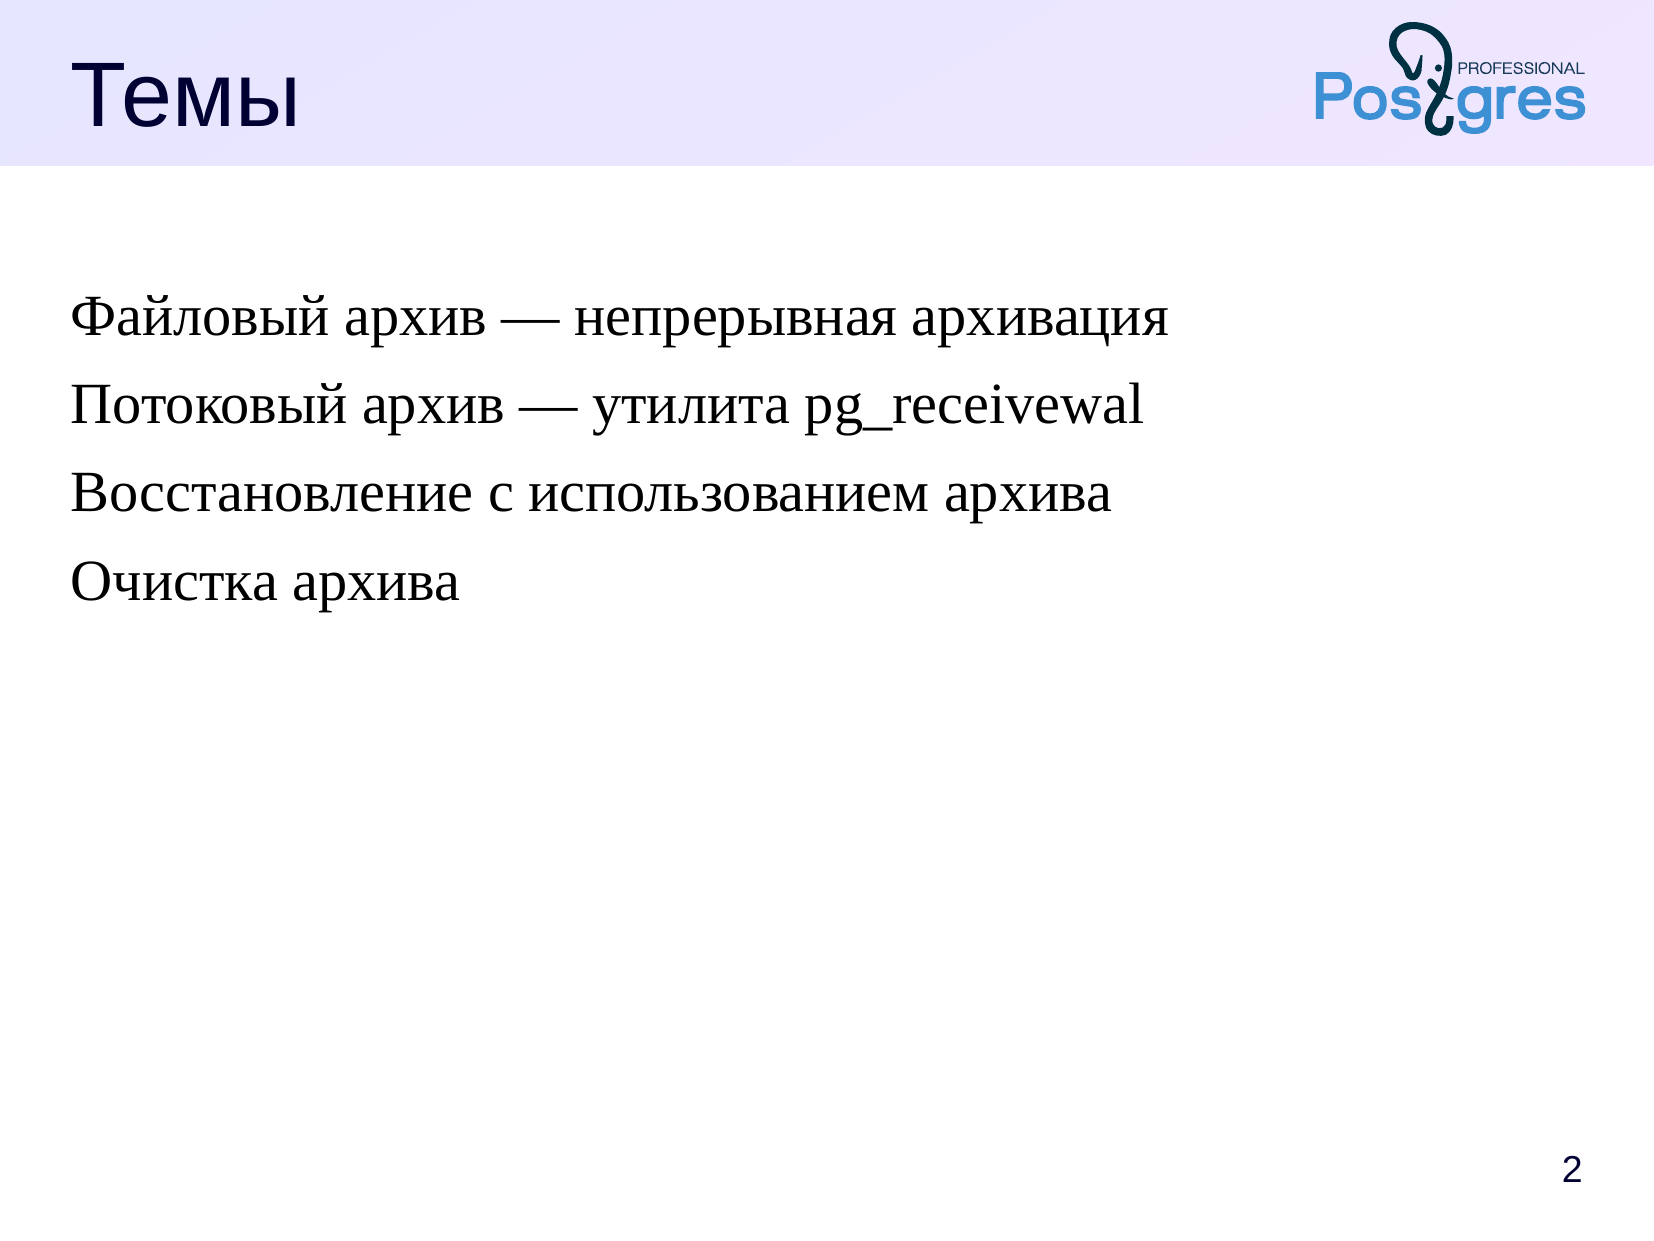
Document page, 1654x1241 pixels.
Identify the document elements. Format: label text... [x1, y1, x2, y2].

list Файловый архив — непрерывная архивация Потоковый архив — утилита pg_receivewal Восстановление с использованием архива Очистка архива [70, 283, 1583, 1141]
title Темы [70, 43, 1241, 147]
